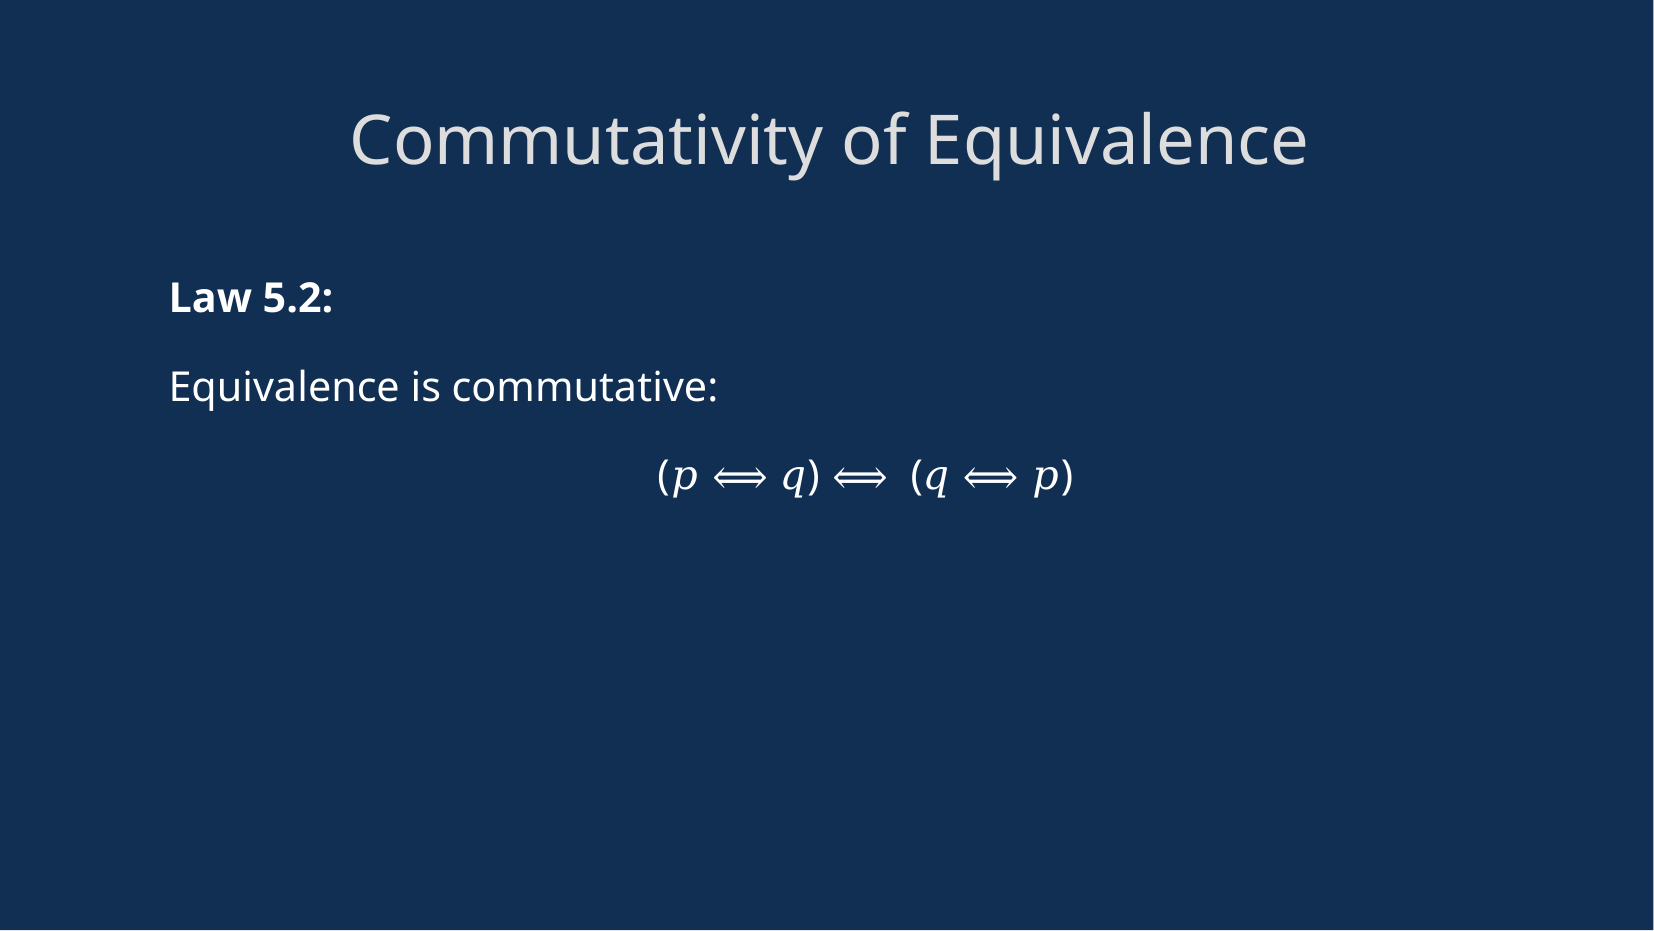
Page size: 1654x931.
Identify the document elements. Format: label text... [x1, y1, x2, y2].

list Law 5.2: Equivalence is commutative: (𝑝 ⟺ 𝑞) ⟺ (𝑞 ⟺ 𝑝) [97, 268, 1563, 806]
title Commutativity of Equivalence [97, 96, 1563, 180]
